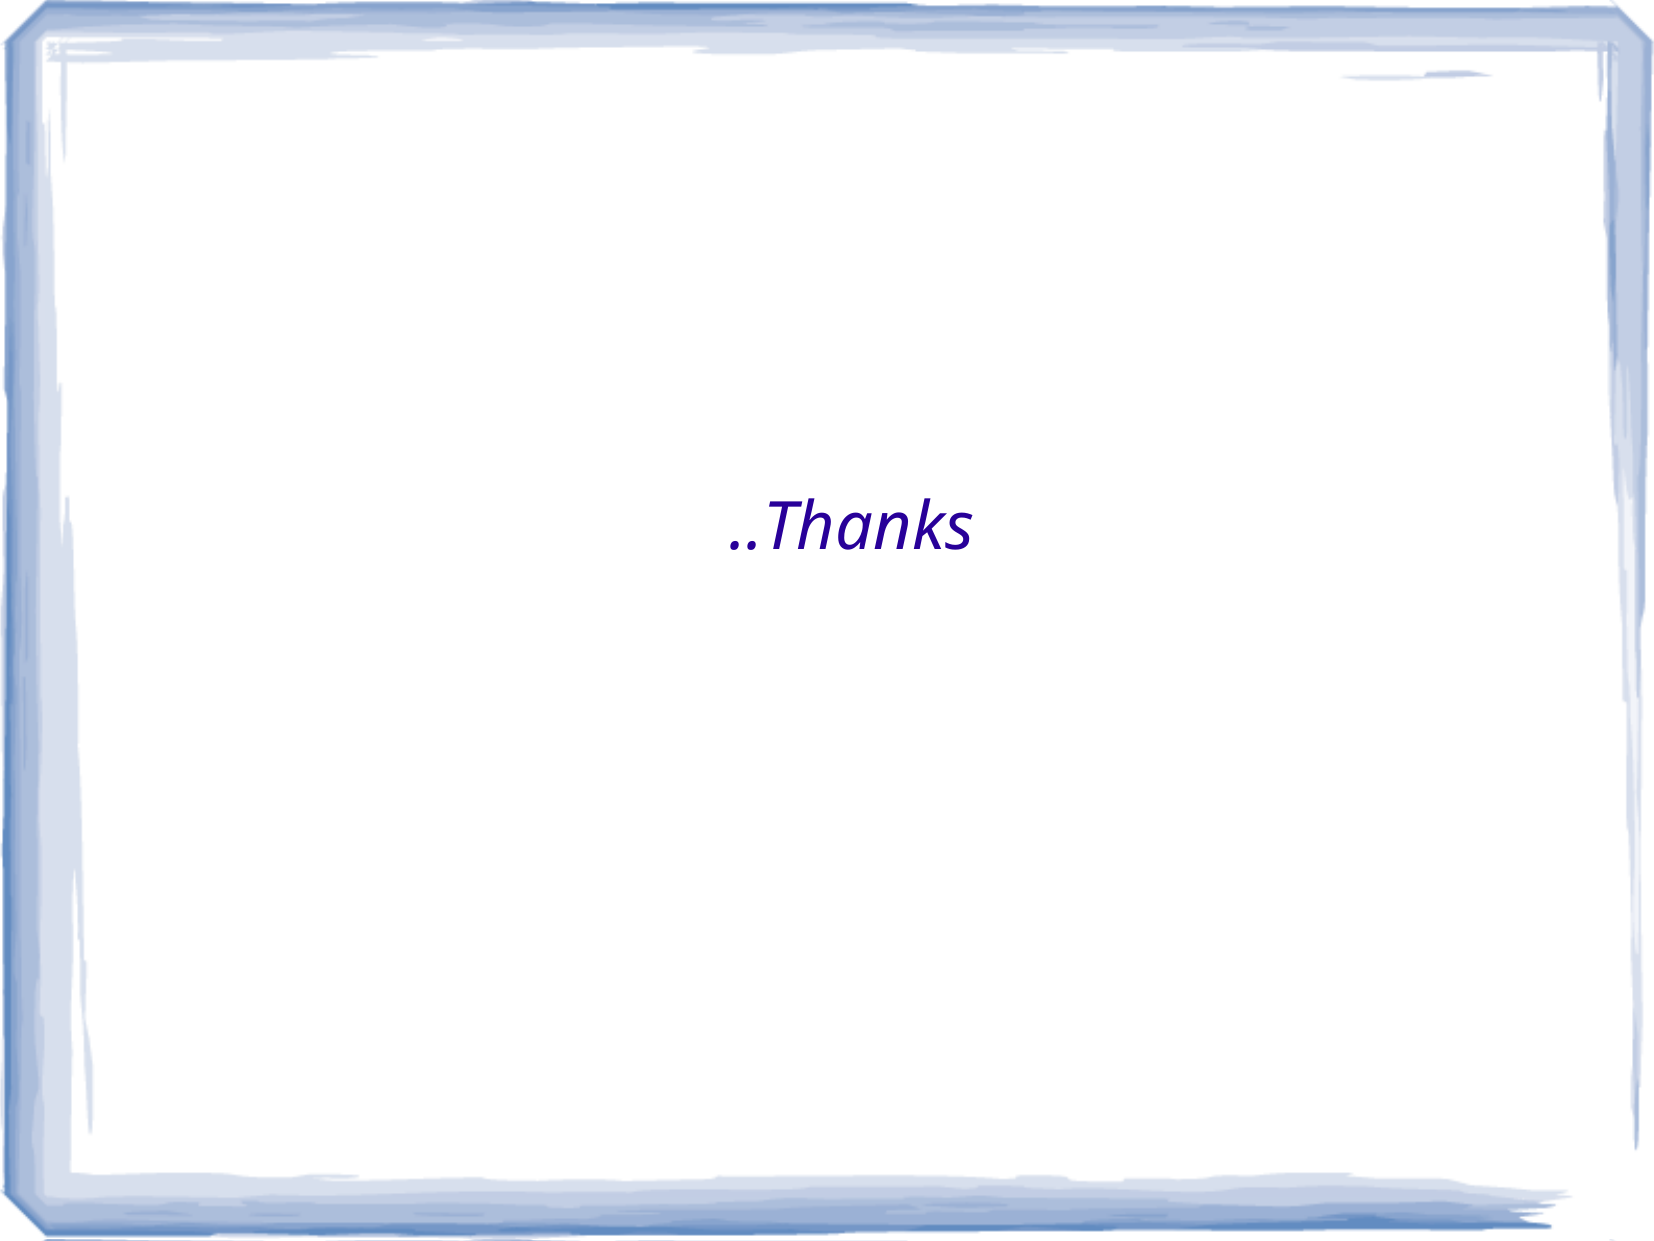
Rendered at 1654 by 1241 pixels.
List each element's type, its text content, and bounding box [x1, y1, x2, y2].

picture [0, 0, 1654, 1241]
subtitle ..Thanks [125, 164, 1579, 884]
